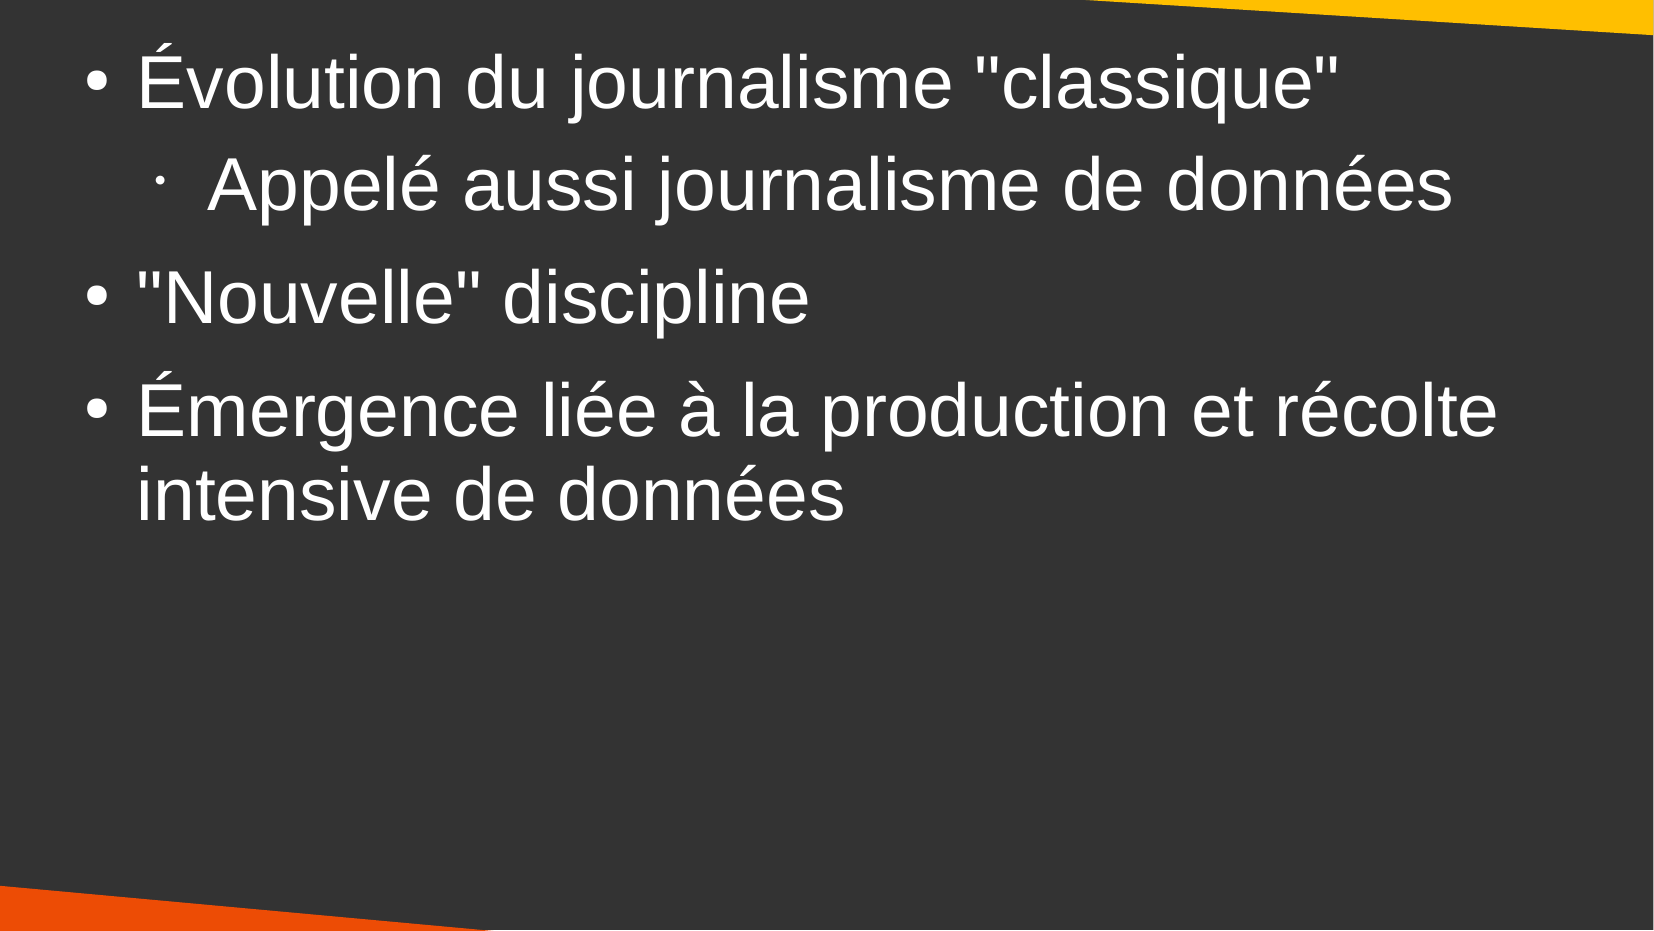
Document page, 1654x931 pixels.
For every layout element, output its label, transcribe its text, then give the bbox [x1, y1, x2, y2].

text_box [1085, 0, 1654, 36]
text_box [0, 885, 494, 931]
list Évolution du journalisme "classique" Appelé aussi journalisme de données "Nouvelle" discipline Émergence liée à la production et récolte intensive de données [65, 40, 1554, 851]
